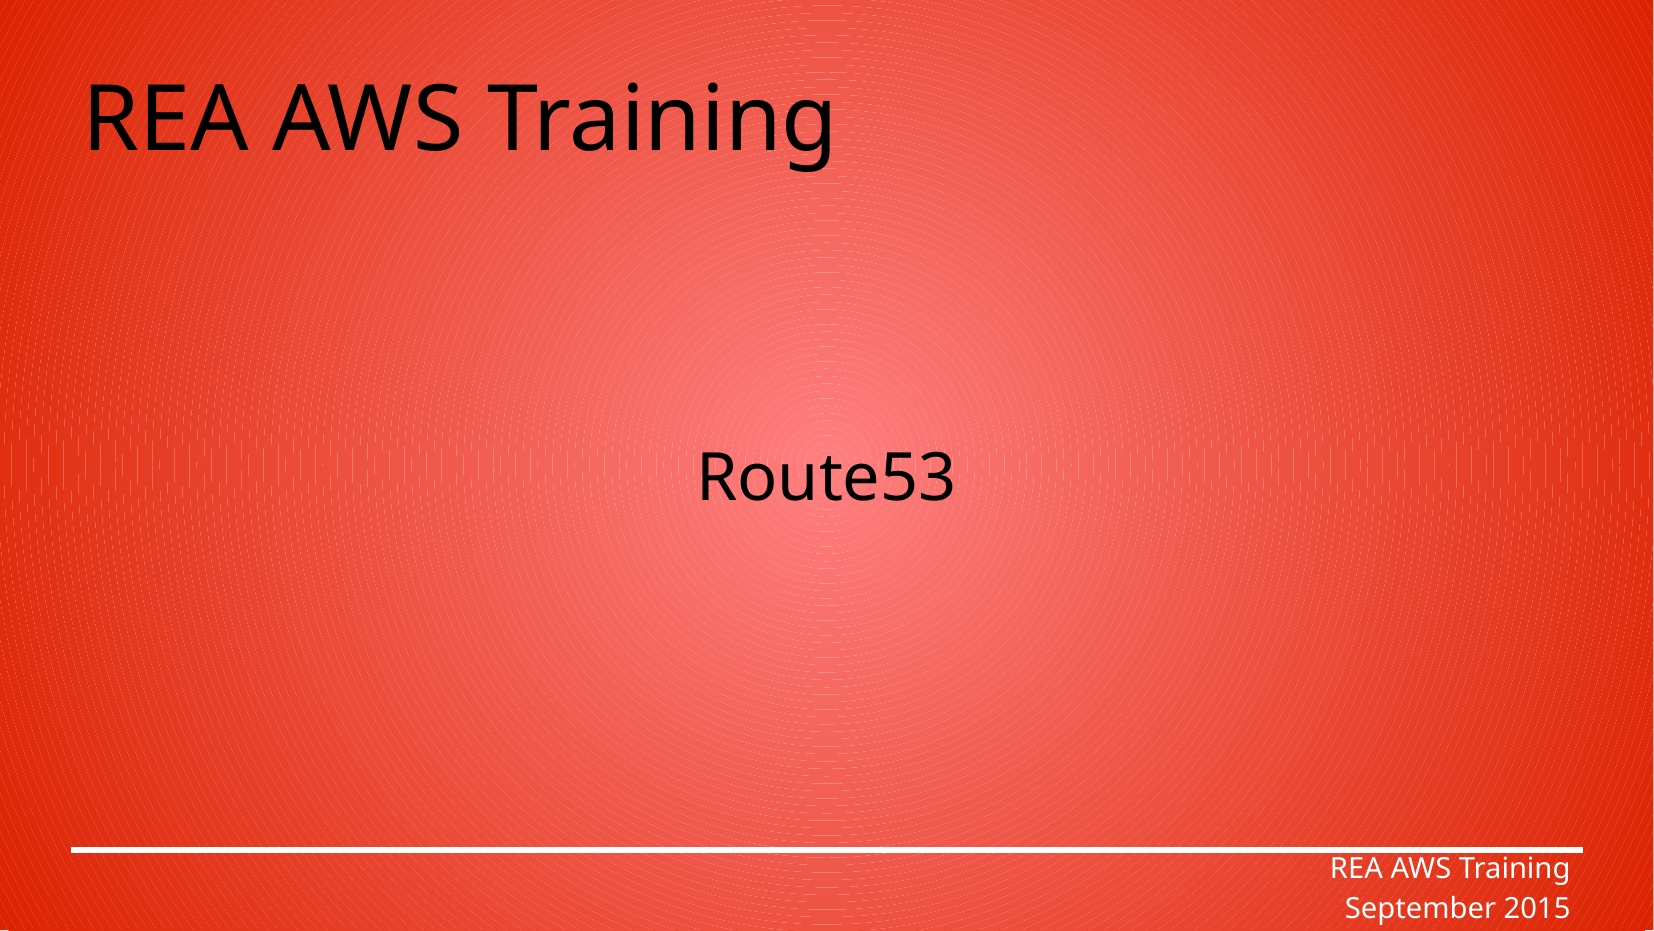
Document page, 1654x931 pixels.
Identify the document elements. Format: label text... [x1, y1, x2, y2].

title REA AWS Training [82, 37, 1571, 193]
list Route53 [82, 217, 1571, 758]
